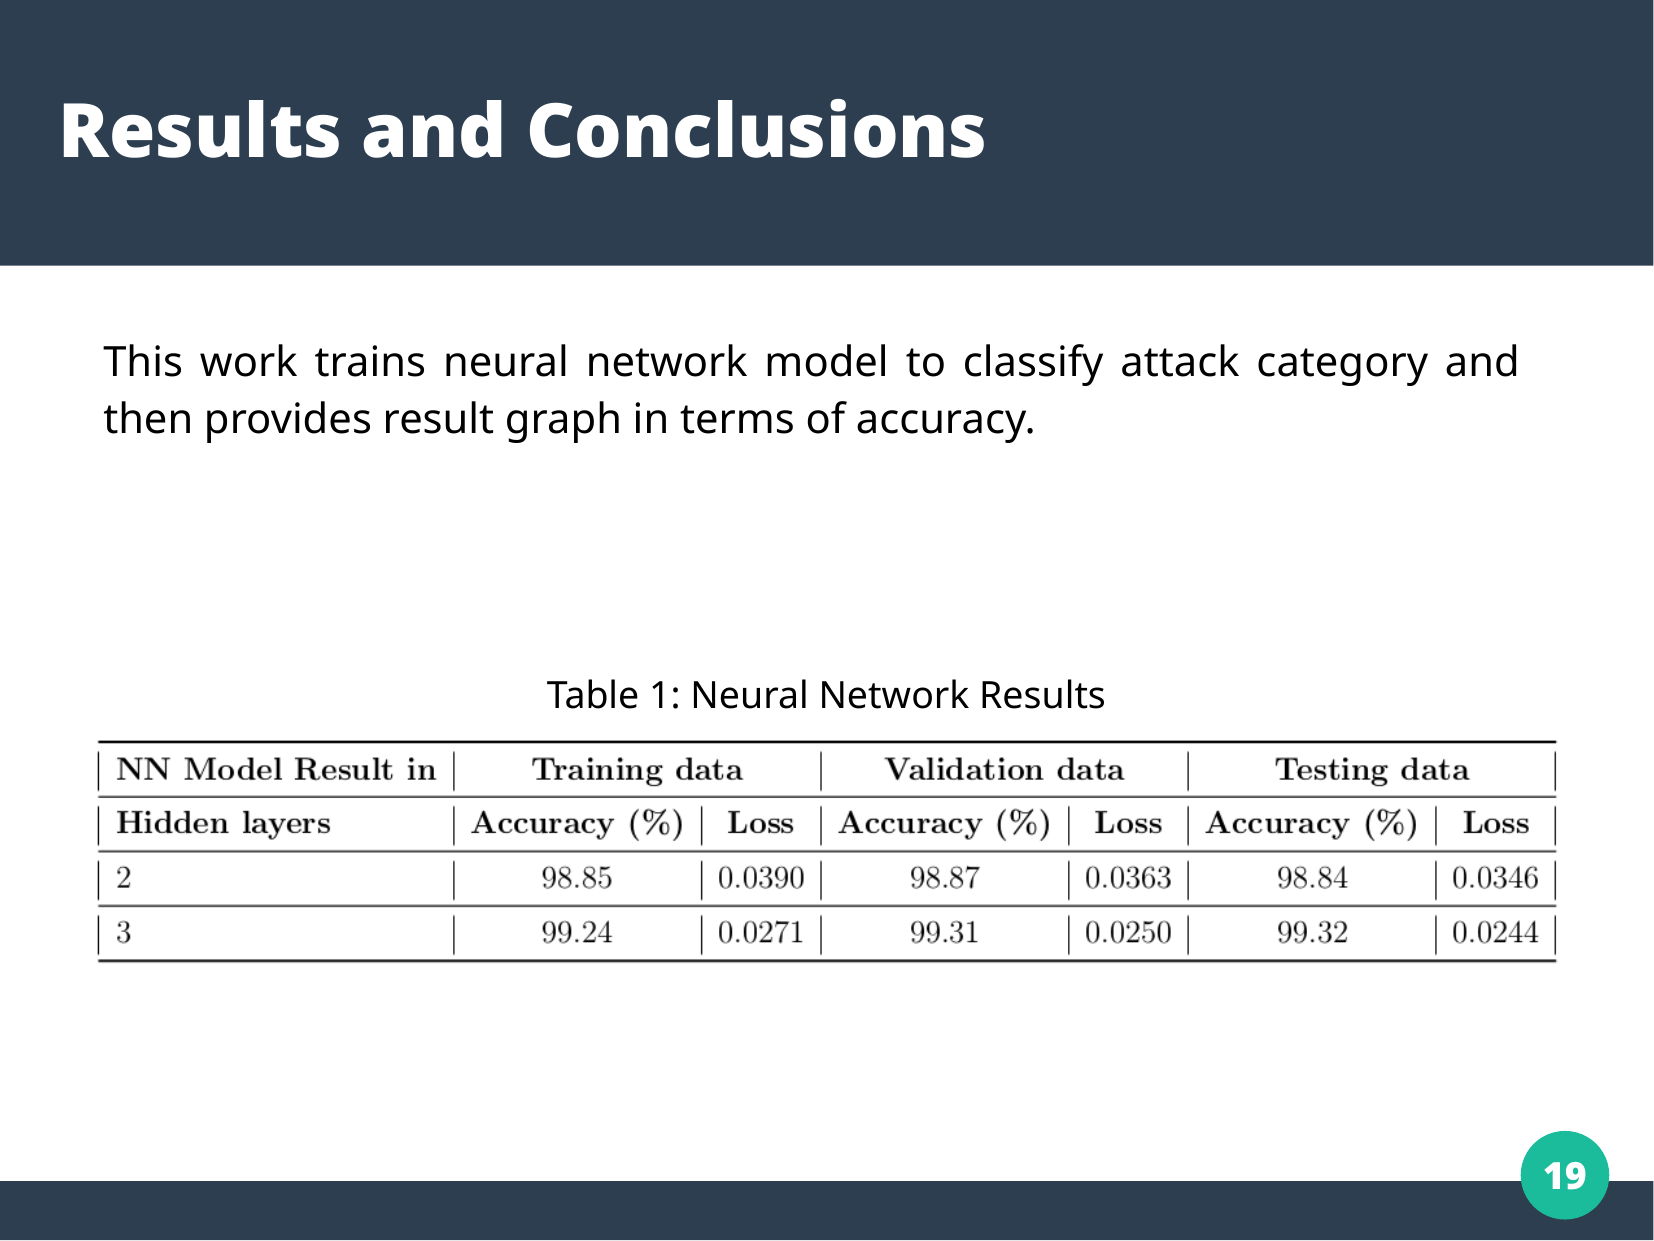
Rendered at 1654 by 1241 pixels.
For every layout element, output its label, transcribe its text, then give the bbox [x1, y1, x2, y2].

text_box This work trains neural network model to classify attack category and then provides result graph in terms of accuracy. [88, 324, 1536, 559]
picture [59, 739, 1595, 984]
title Results and Conclusions [59, 49, 1595, 207]
subtitle Table 1: Neural Network Results [59, 649, 1595, 739]
